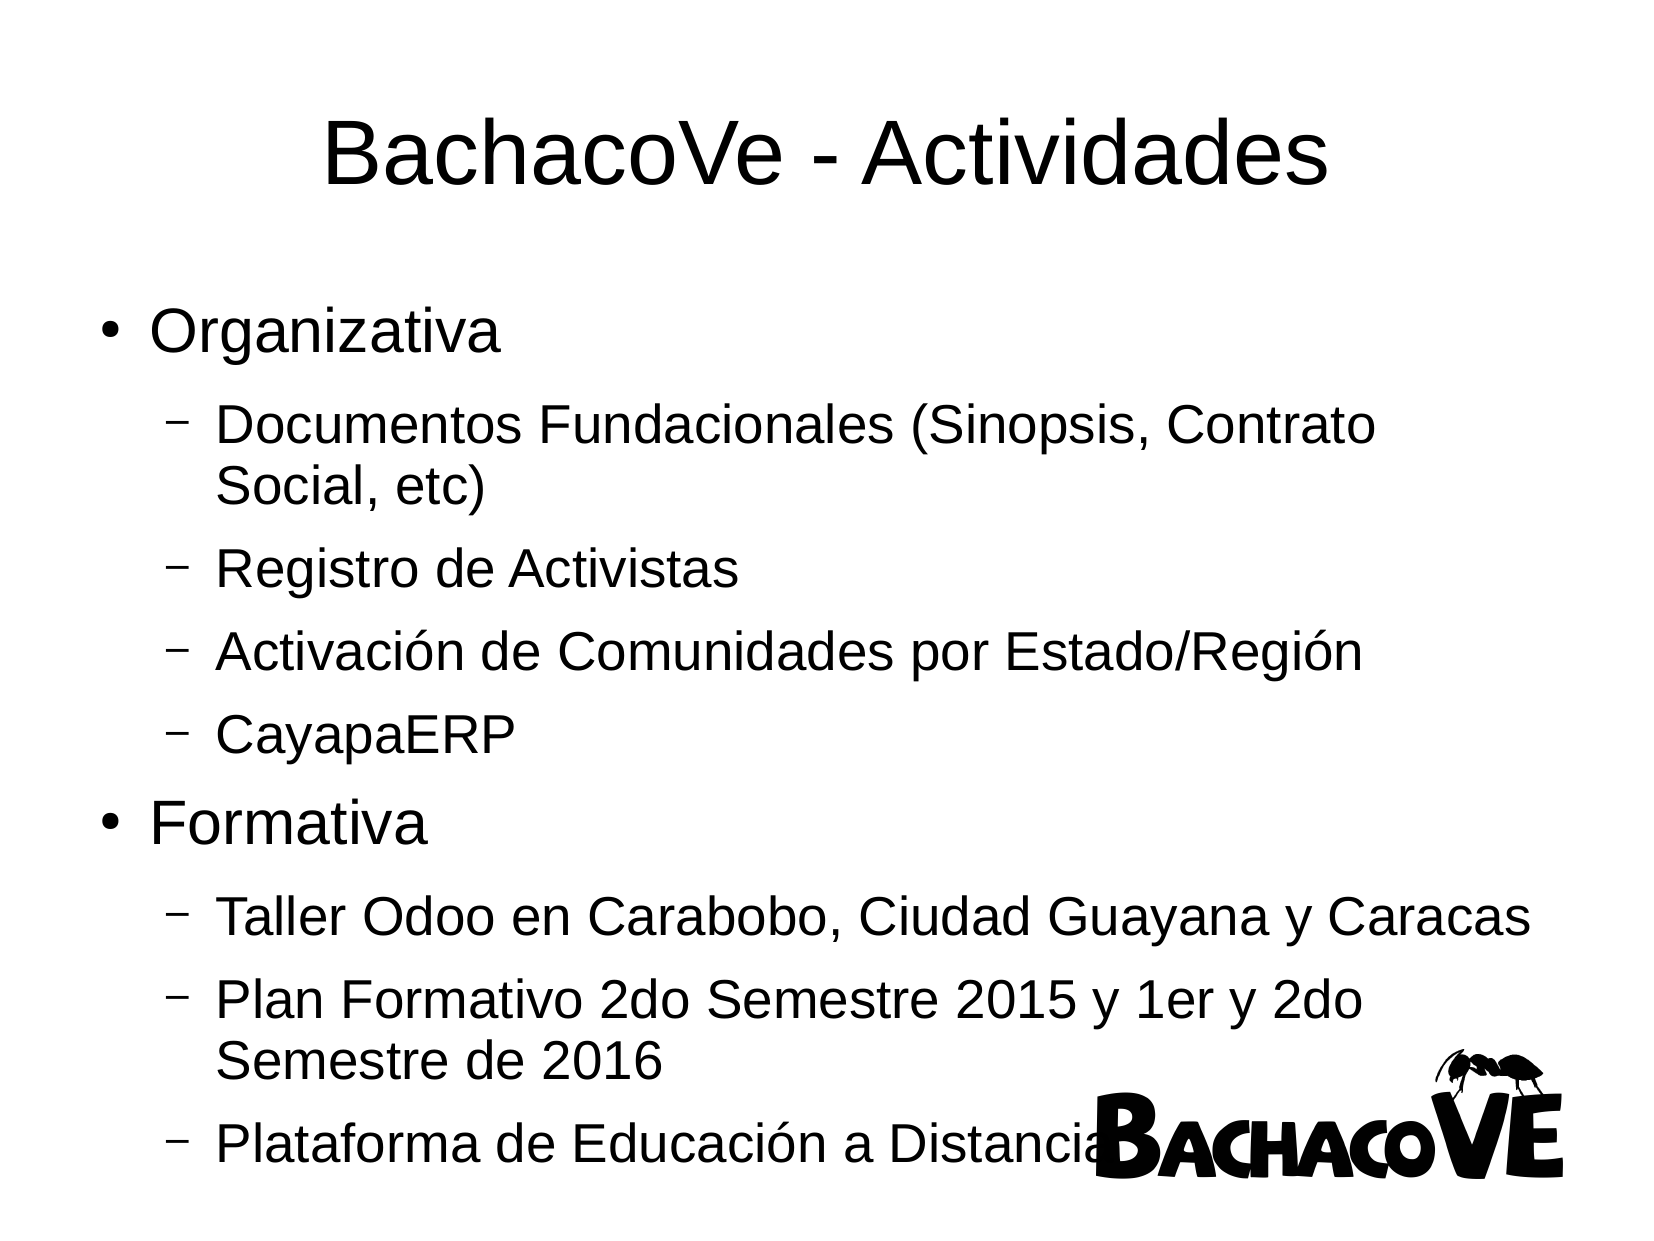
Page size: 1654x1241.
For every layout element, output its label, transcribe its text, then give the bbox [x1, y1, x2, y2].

list Organizativa Documentos Fundacionales (Sinopsis, Contrato Social, etc) Registro de Activistas Activación de Comunidades por Estado/Región CayapaERP Formativa Taller Odoo en Carabobo, Ciudad Guayana y Caracas Plan Formativo 2do Semestre 2015 y 1er y 2do Semestre de 2016 Plataforma de Educación a Distancia [82, 296, 1538, 1188]
picture [1096, 1049, 1563, 1179]
title BachacoVe - Actividades [82, 49, 1571, 257]
